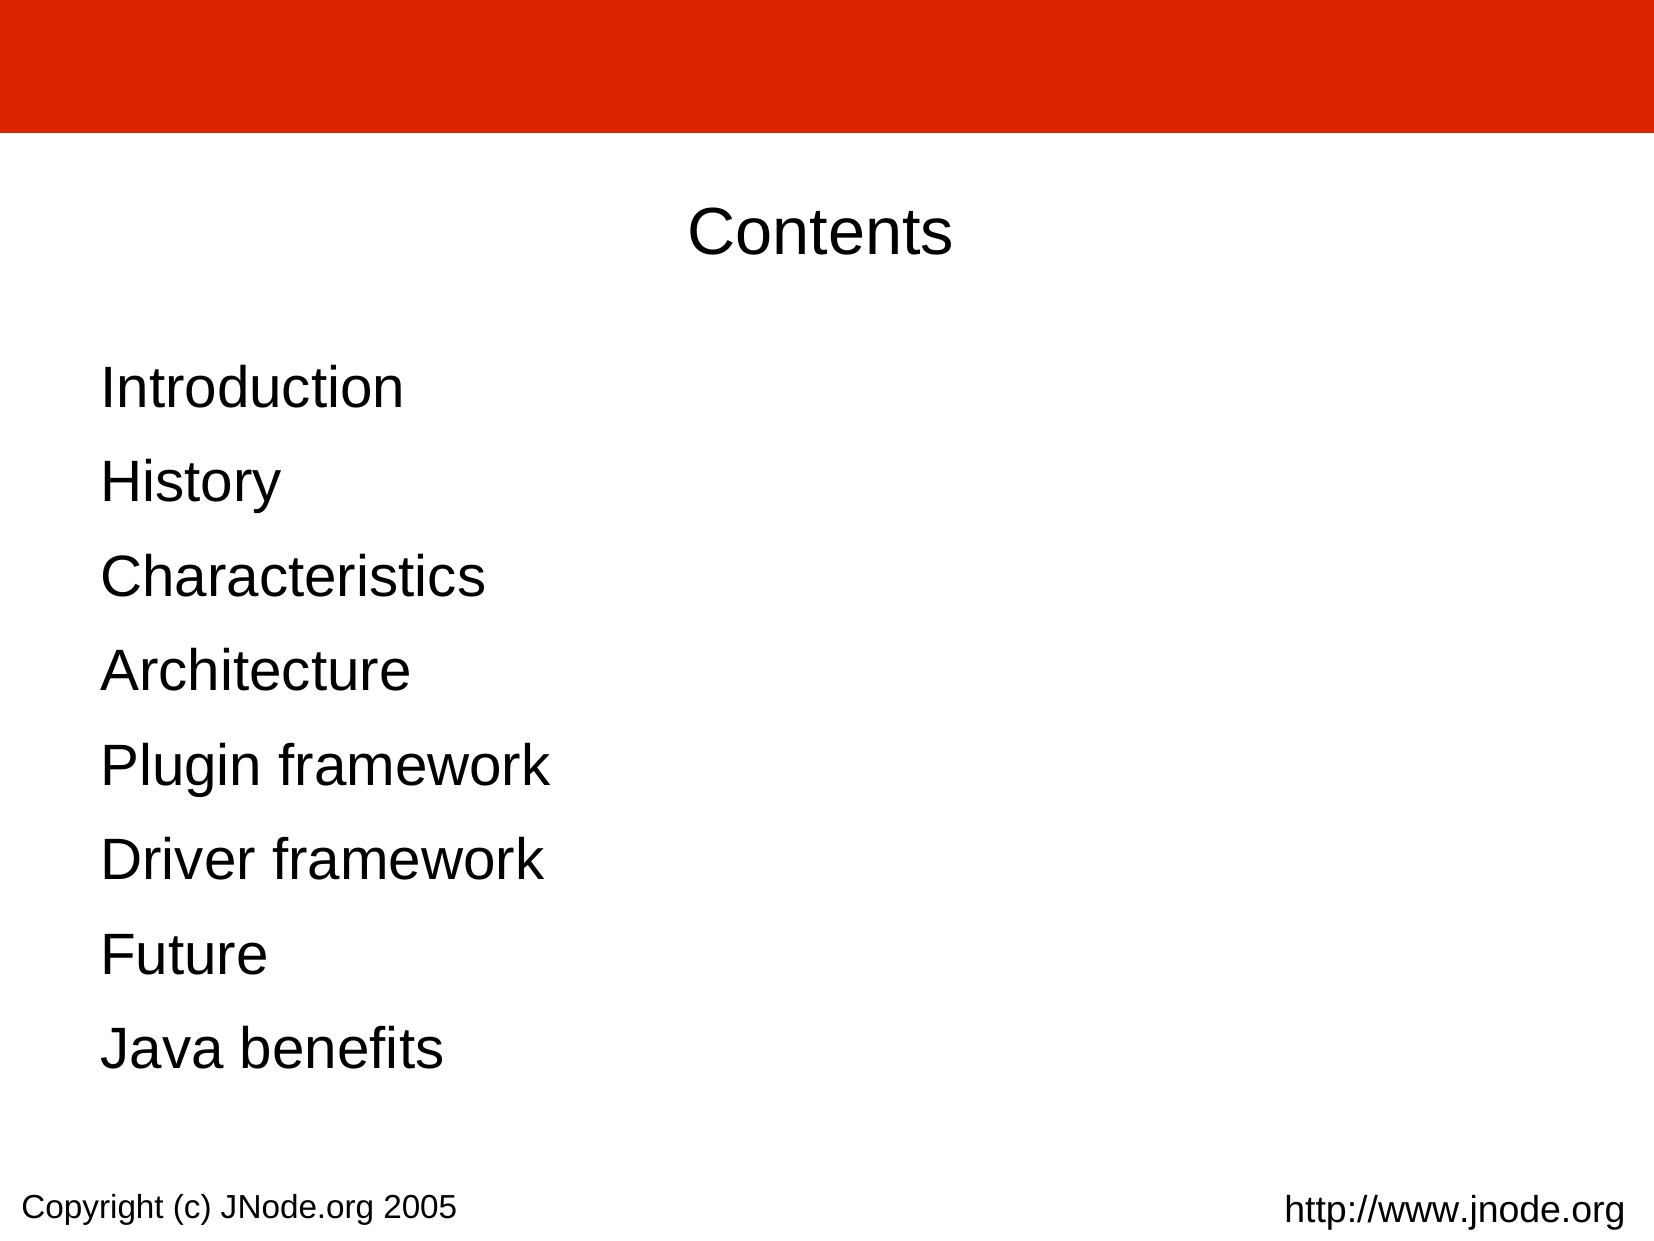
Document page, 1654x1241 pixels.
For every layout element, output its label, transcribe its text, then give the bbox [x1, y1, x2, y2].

title Contents [76, 147, 1565, 316]
list Introduction History Characteristics Architecture Plugin framework Driver framework Future Java benefits [82, 354, 1571, 1109]
